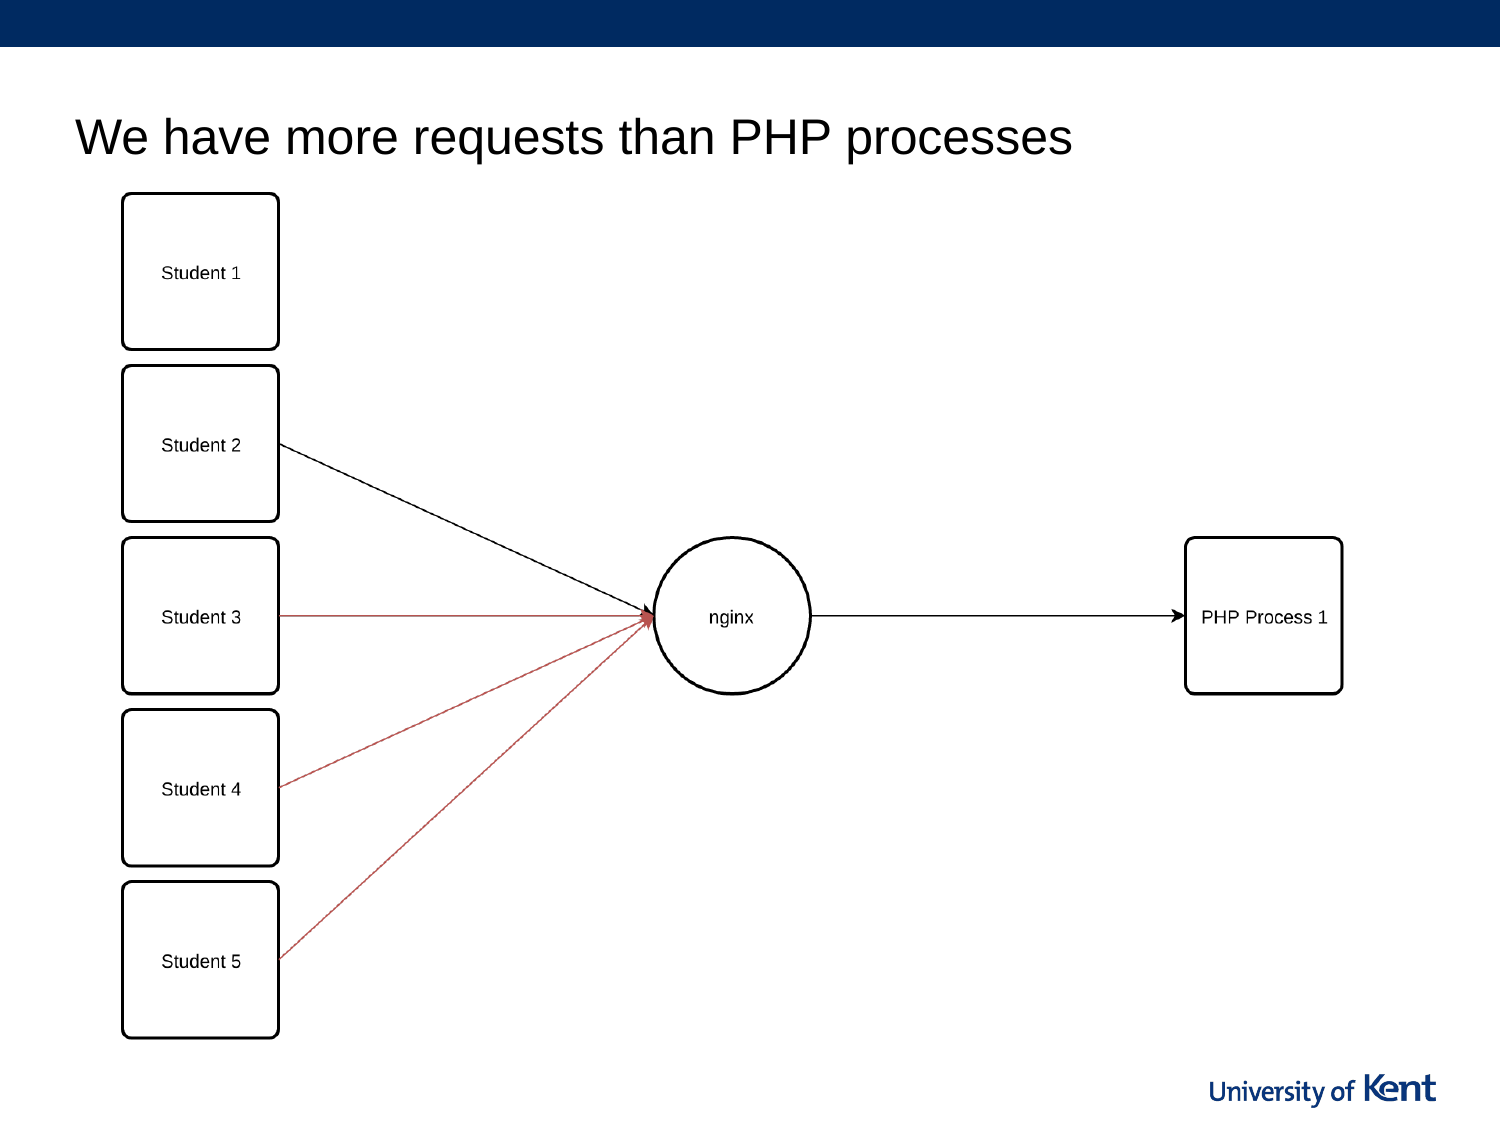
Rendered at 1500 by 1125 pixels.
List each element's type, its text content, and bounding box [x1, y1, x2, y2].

picture [118, 189, 1344, 1040]
picture [1210, 1074, 1436, 1108]
title We have more requests than PHP processes [75, 90, 1436, 185]
